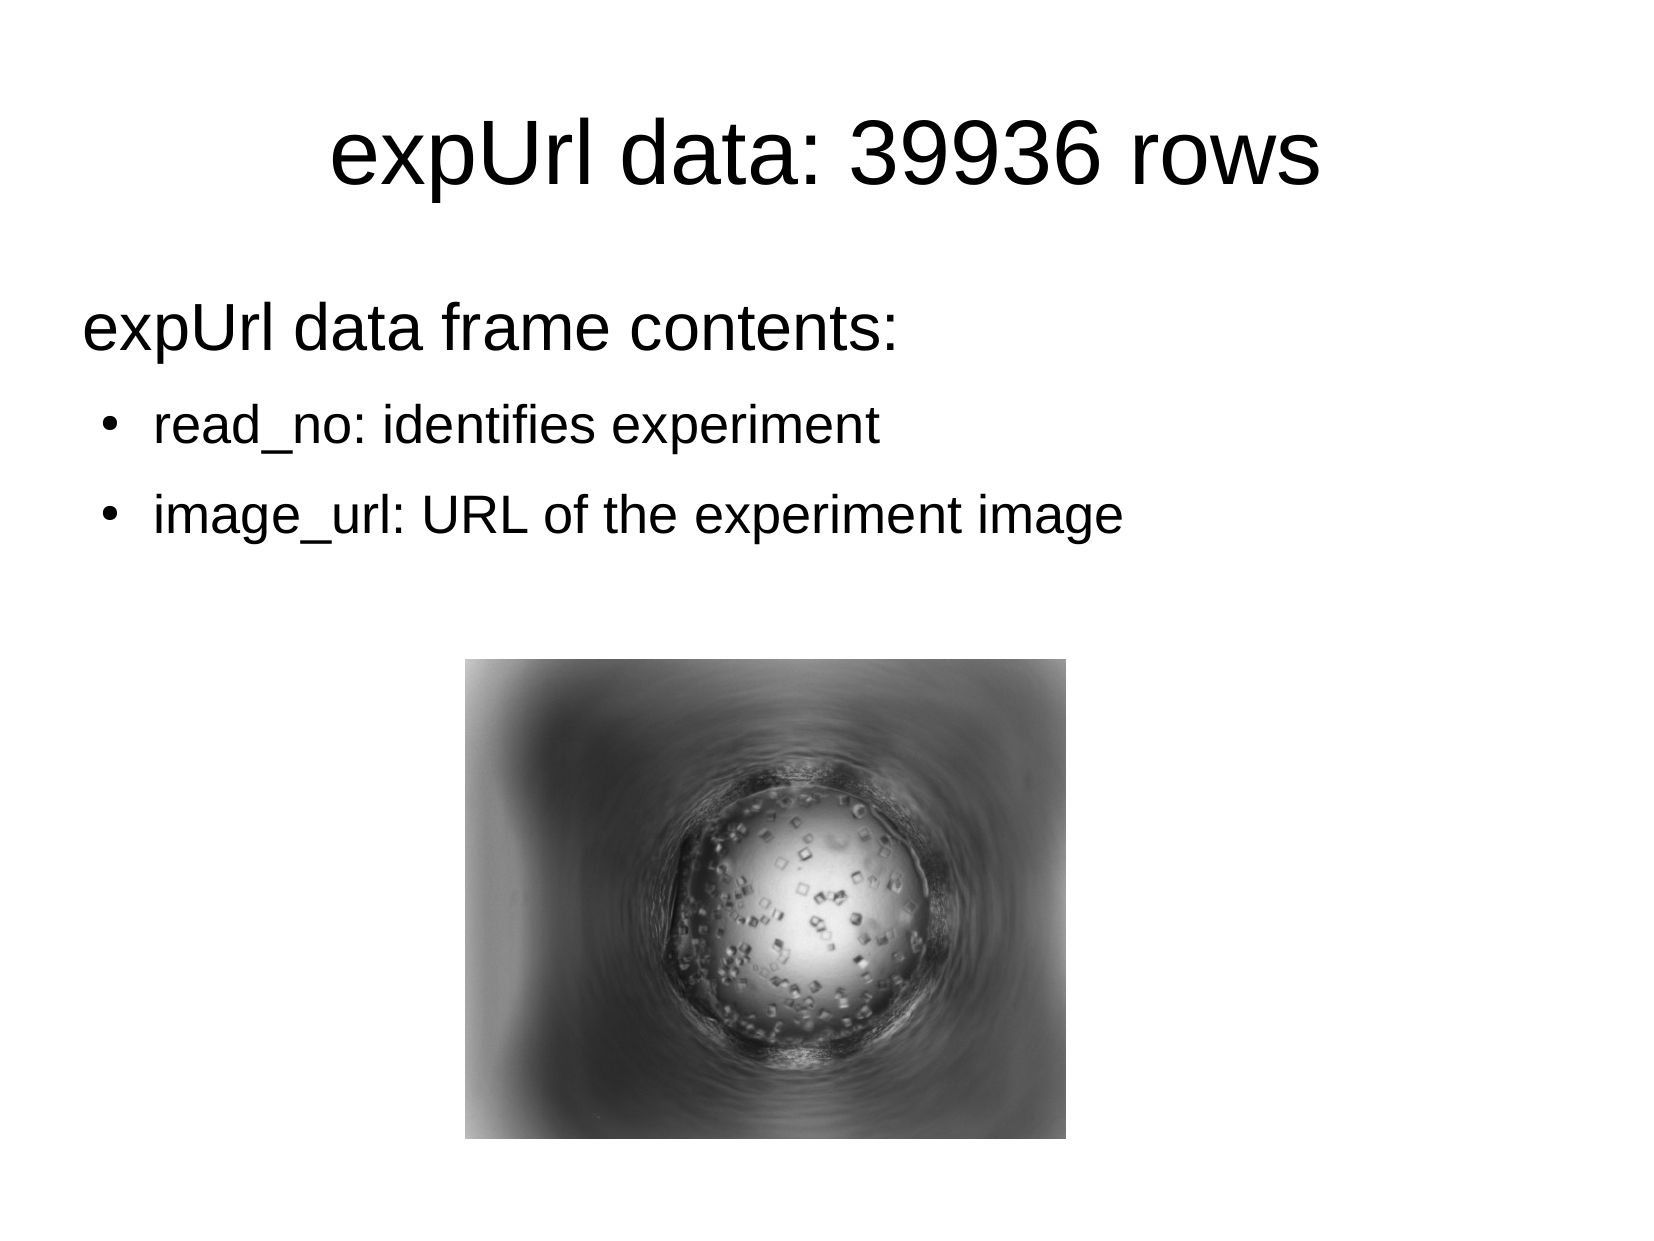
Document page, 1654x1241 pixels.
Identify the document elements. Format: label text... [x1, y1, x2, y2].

picture [465, 659, 1066, 1139]
title expUrl data: 39936 rows [82, 49, 1571, 257]
list expUrl data frame contents: read_no: identifies experiment image_url: URL of the experiment image [82, 290, 1538, 1010]
